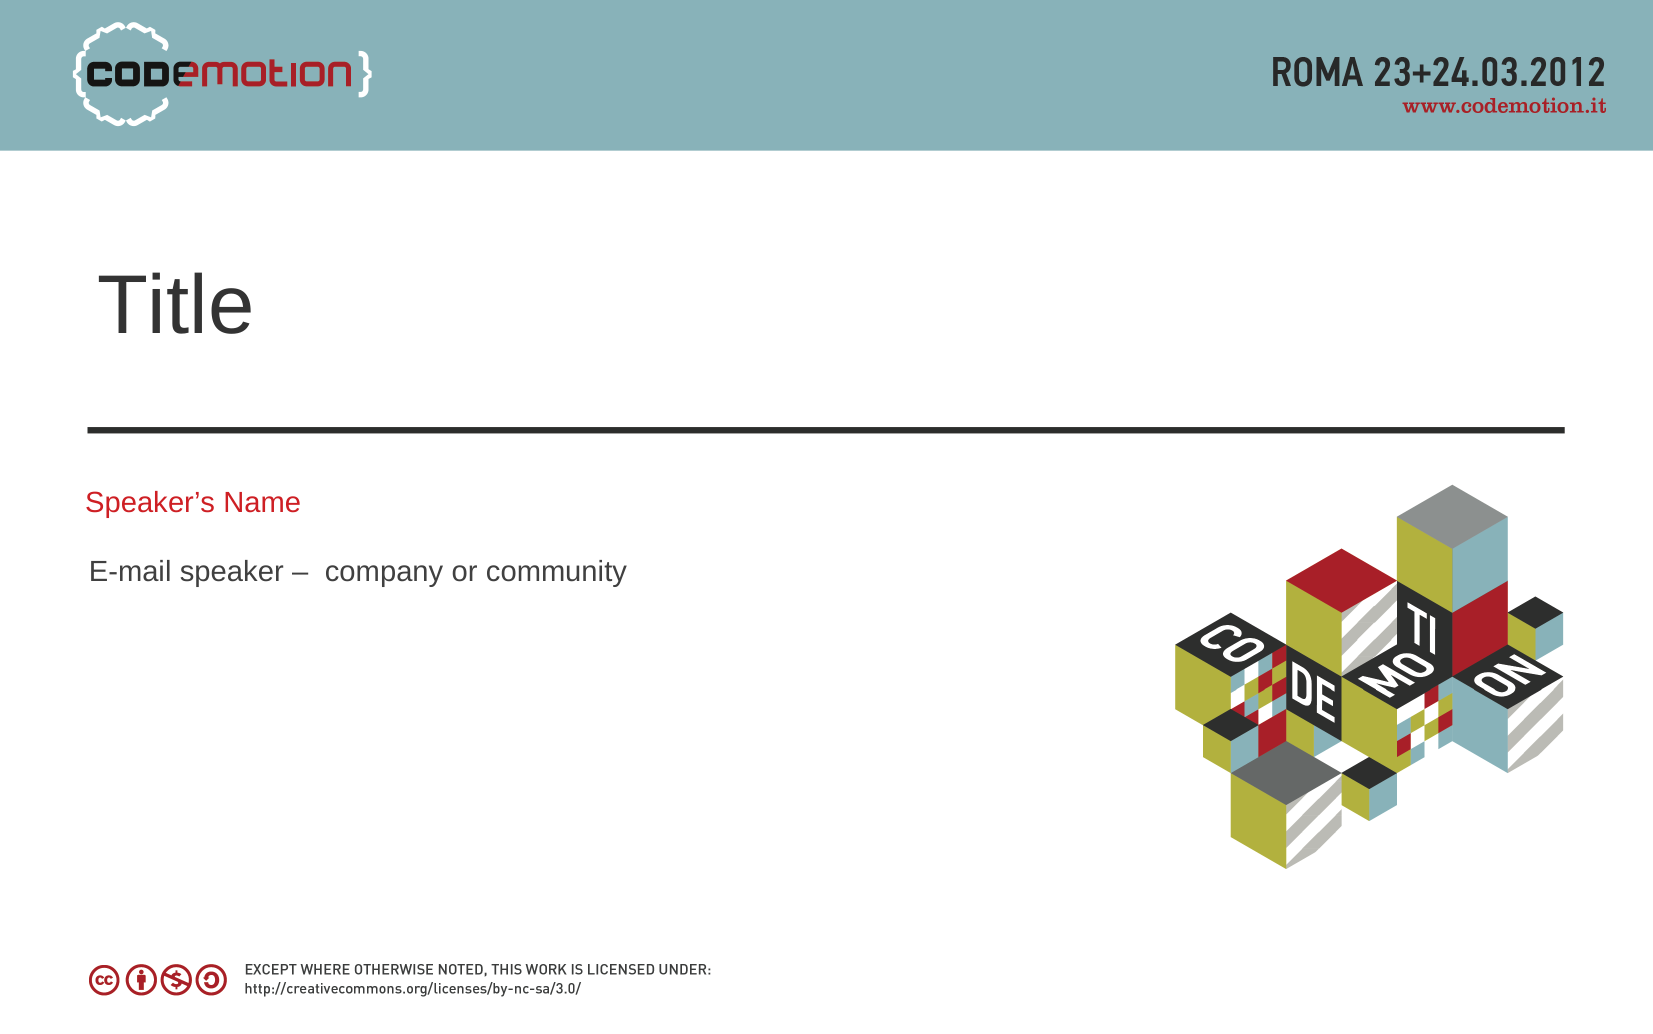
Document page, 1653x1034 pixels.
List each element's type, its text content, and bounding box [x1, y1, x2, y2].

picture [0, 0, 1653, 1034]
subtitle Speaker’s Name [70, 481, 1016, 529]
title Title [82, 250, 1158, 376]
text_box E-mail speaker – company or community [89, 552, 990, 588]
